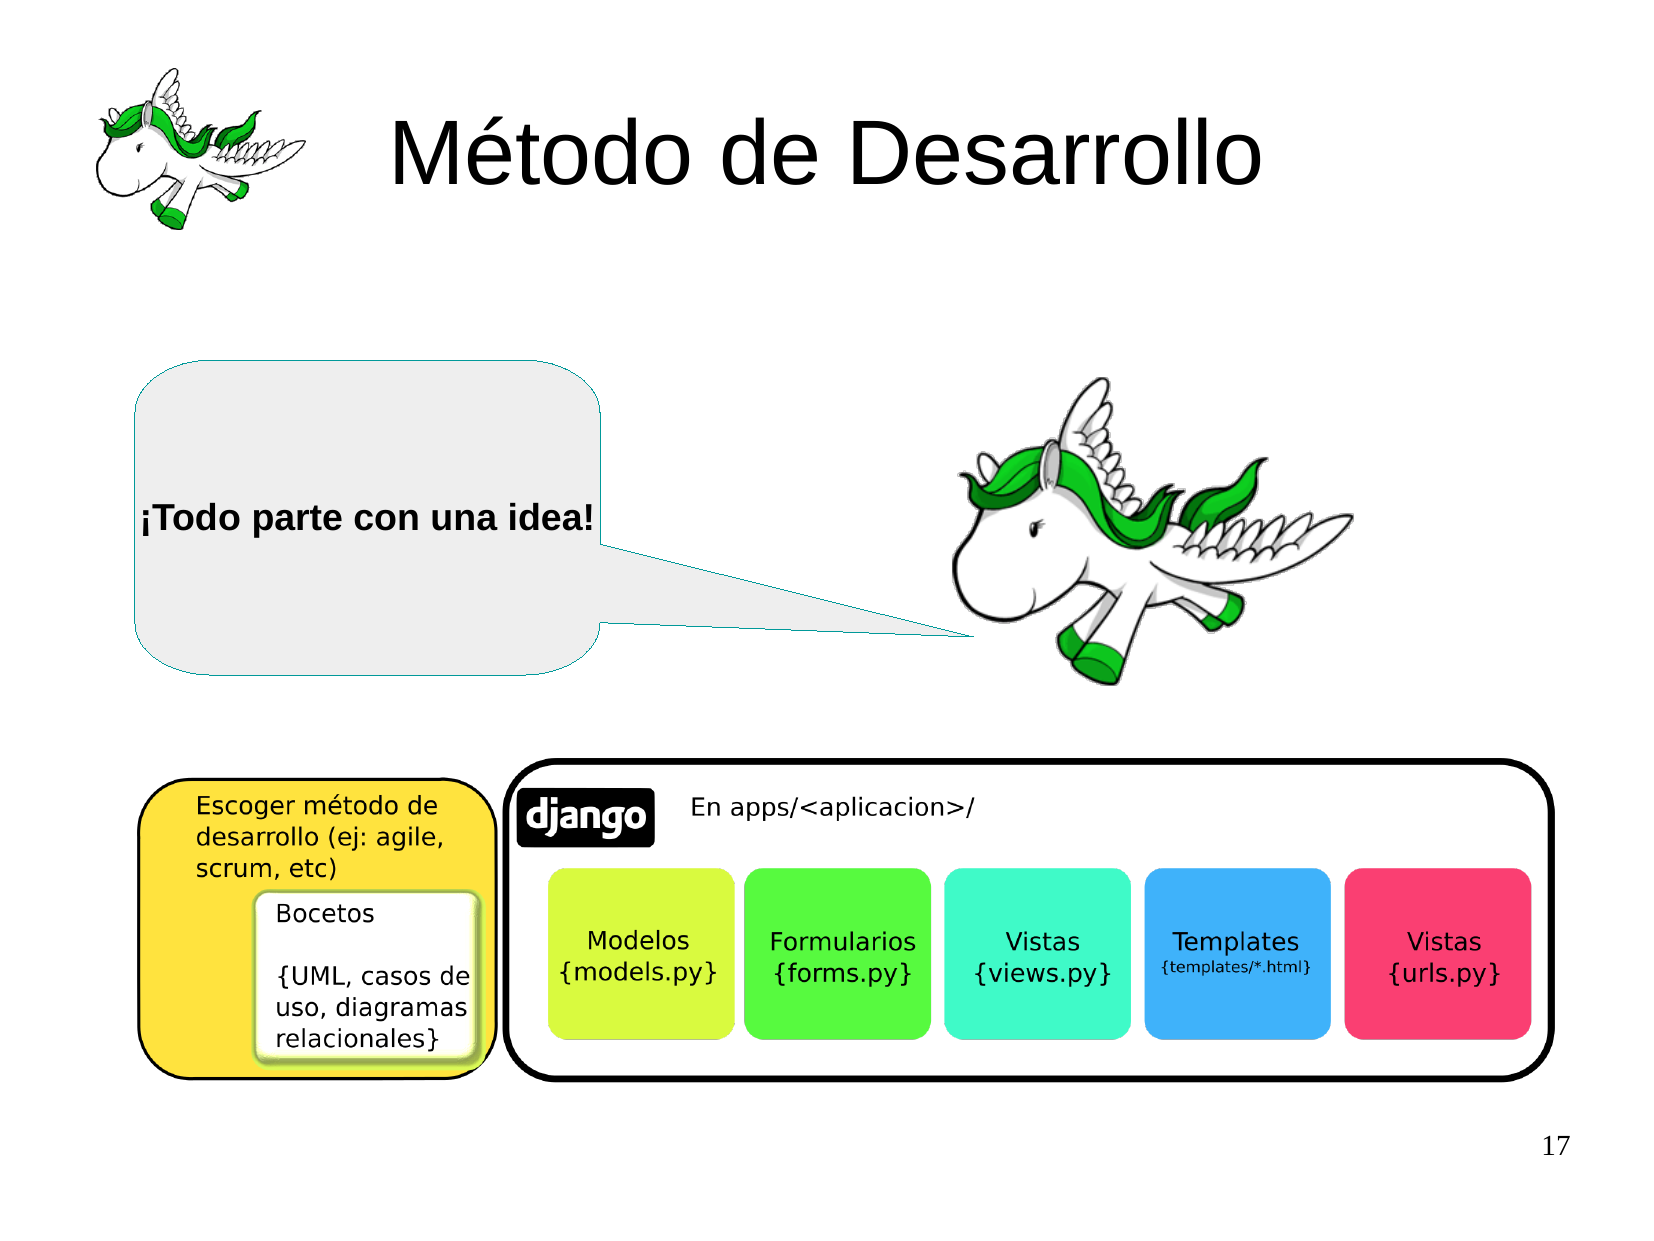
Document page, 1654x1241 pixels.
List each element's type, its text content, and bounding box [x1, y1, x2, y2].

title Método de Desarrollo [82, 49, 1571, 257]
picture [60, 59, 341, 241]
text_box ¡Todo parte con una idea! [134, 360, 974, 676]
picture [885, 361, 1421, 706]
picture [130, 751, 1561, 1096]
